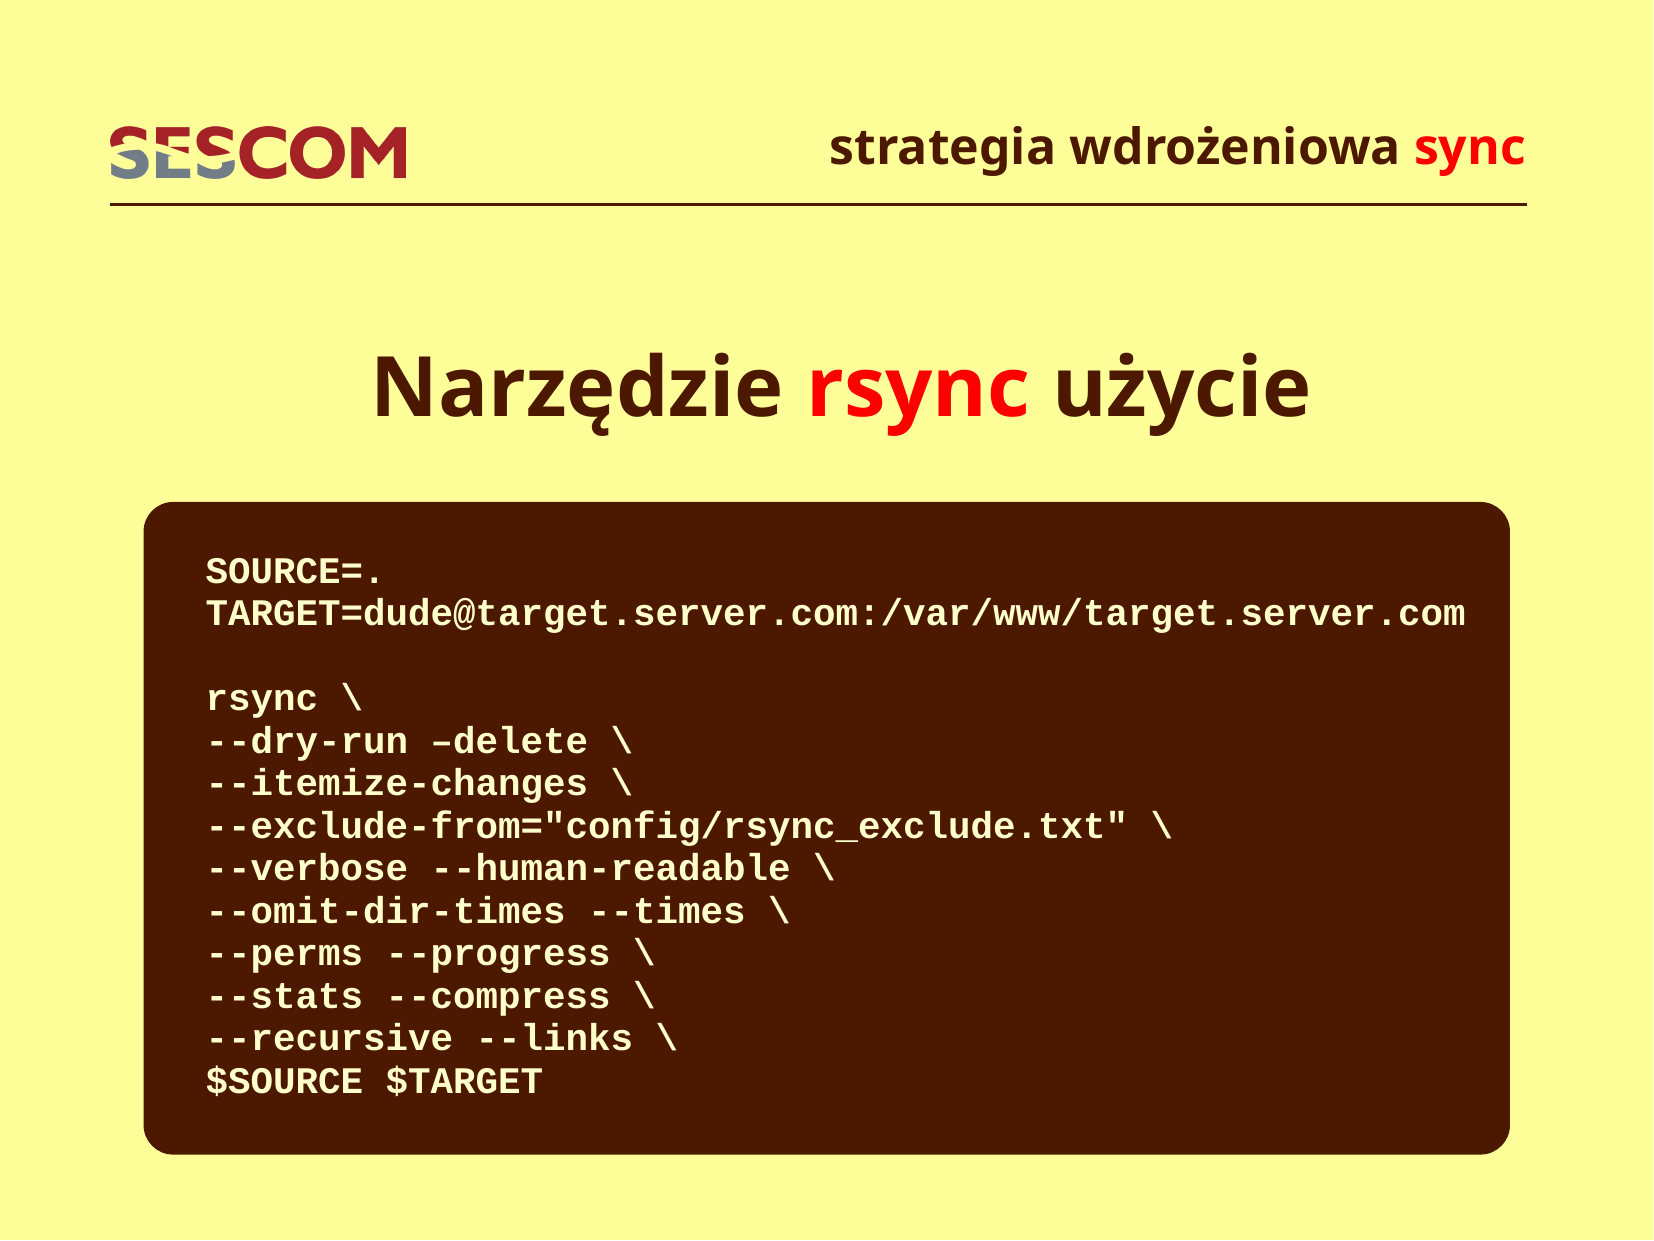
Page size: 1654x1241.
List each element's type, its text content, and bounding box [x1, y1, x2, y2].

text_box strategia wdrożeniowa sync [448, 103, 1541, 207]
text_box Narzędzie rsync użycie [206, 320, 1477, 481]
picture [110, 126, 406, 179]
text_box SOURCE=. TARGET=dude@target.server.com:/var/www/target.server.com rsync \ --dry-run –delete \ --itemize-changes \ --exclude-from="config/rsync_exclude.txt" \ --verbose --human-readable \ --omit-dir-times --times \ --perms --progress \ --stats --compress \ --recursive --links \ $SOURCE $TARGET [143, 501, 1510, 1155]
